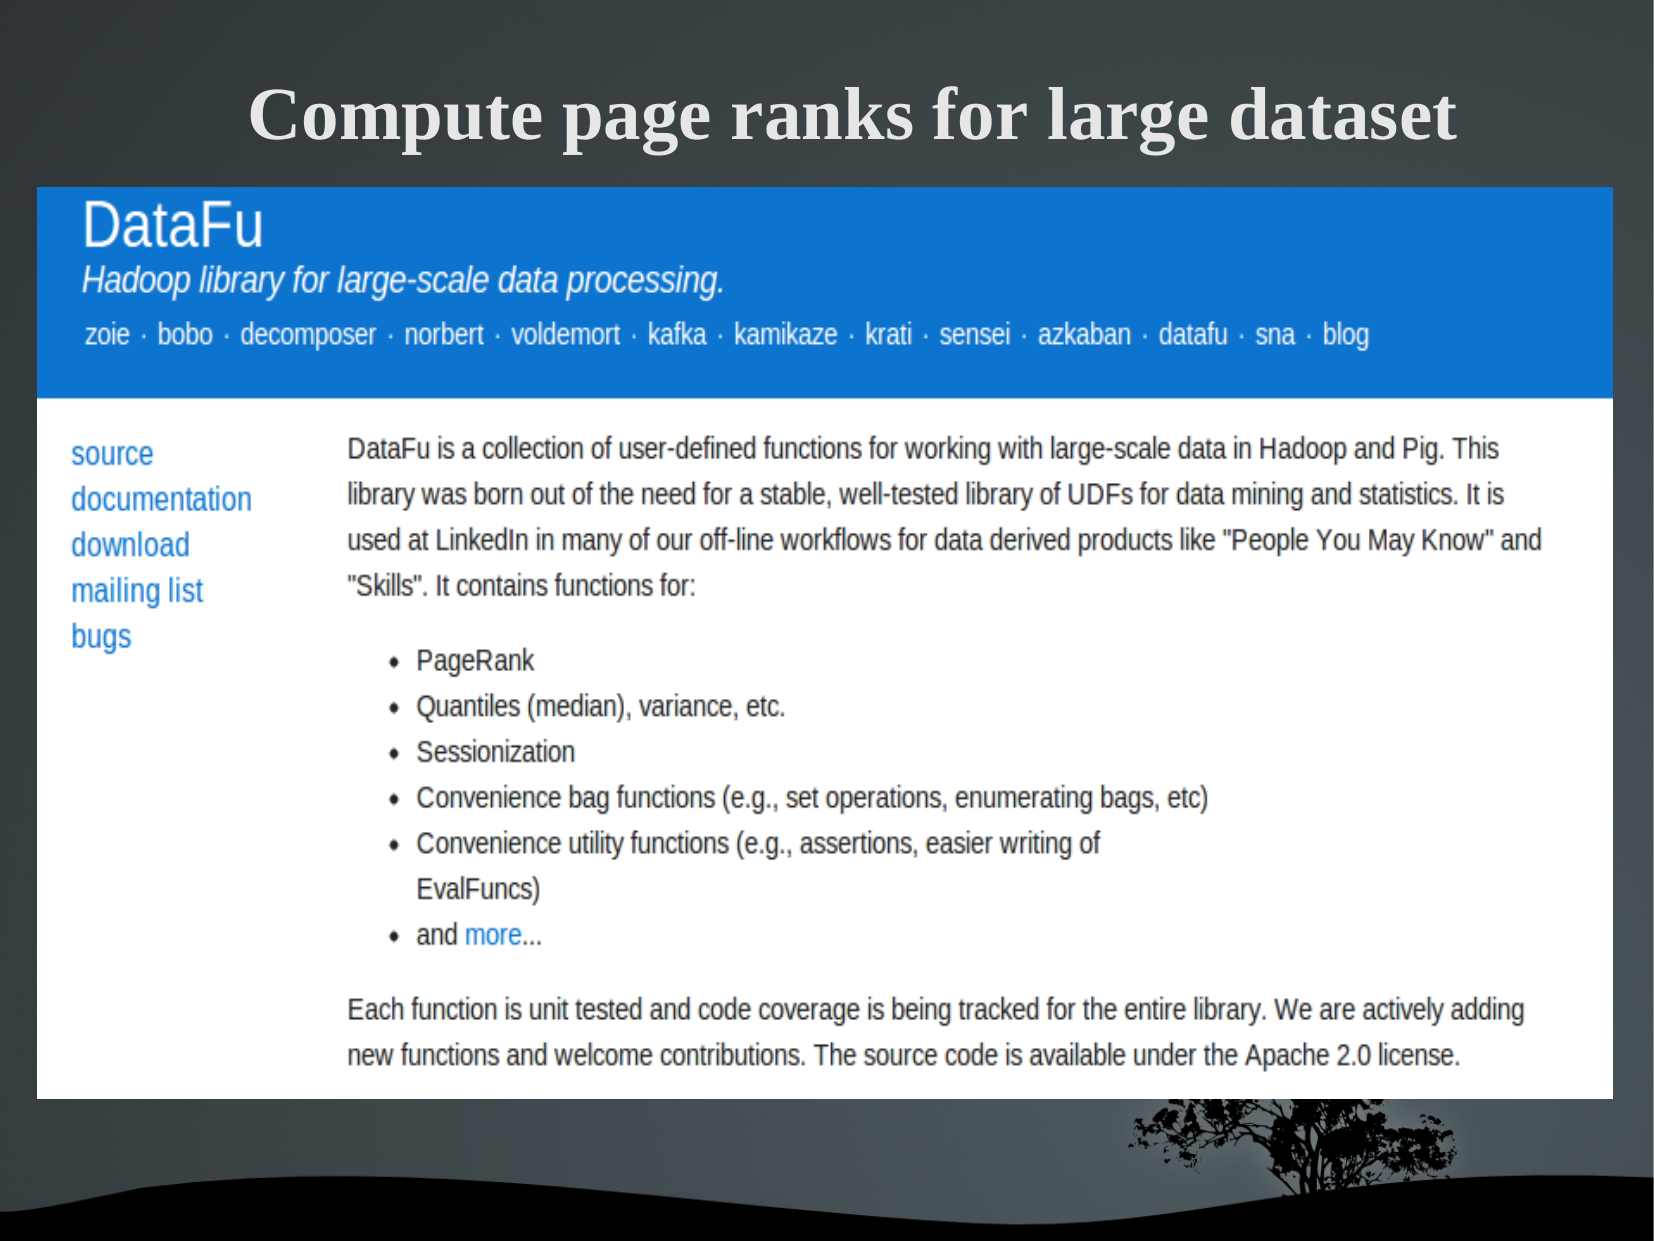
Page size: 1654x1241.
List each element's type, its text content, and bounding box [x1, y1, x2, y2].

picture [0, 0, 1654, 1241]
title Compute page ranks for large dataset [95, 10, 1584, 187]
